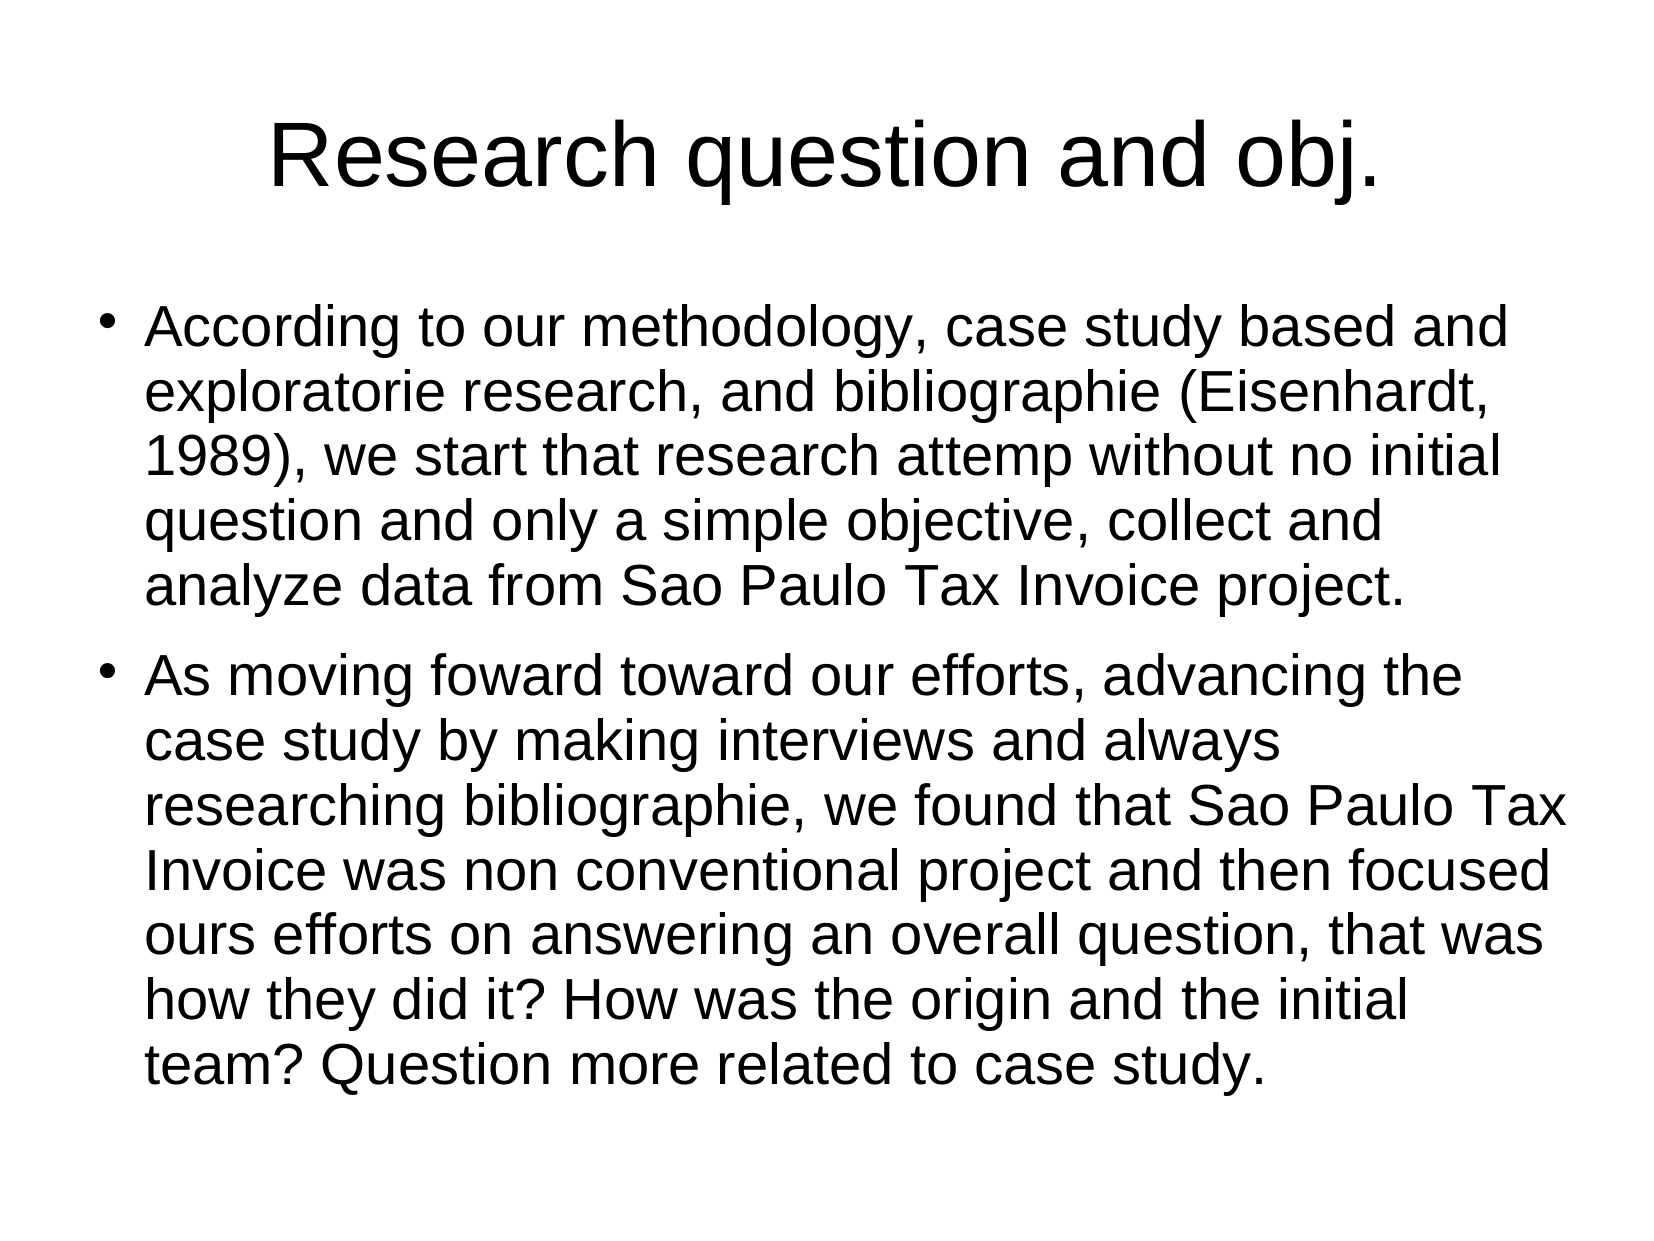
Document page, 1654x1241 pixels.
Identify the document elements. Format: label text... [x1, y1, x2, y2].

title Research question and obj. [82, 49, 1571, 257]
list According to our methodology, case study based and exploratorie research, and bibliographie (Eisenhardt, 1989), we start that research attemp without no initial question and only a simple objective, collect and analyze data from Sao Paulo Tax Invoice project. As moving foward toward our efforts, advancing the case study by making interviews and always researching bibliographie, we found that Sao Paulo Tax Invoice was non conventional project and then focused ours efforts on answering an overall question, that was how they did it? How was the origin and the initial team? Question more related to case study. [82, 290, 1571, 1109]
